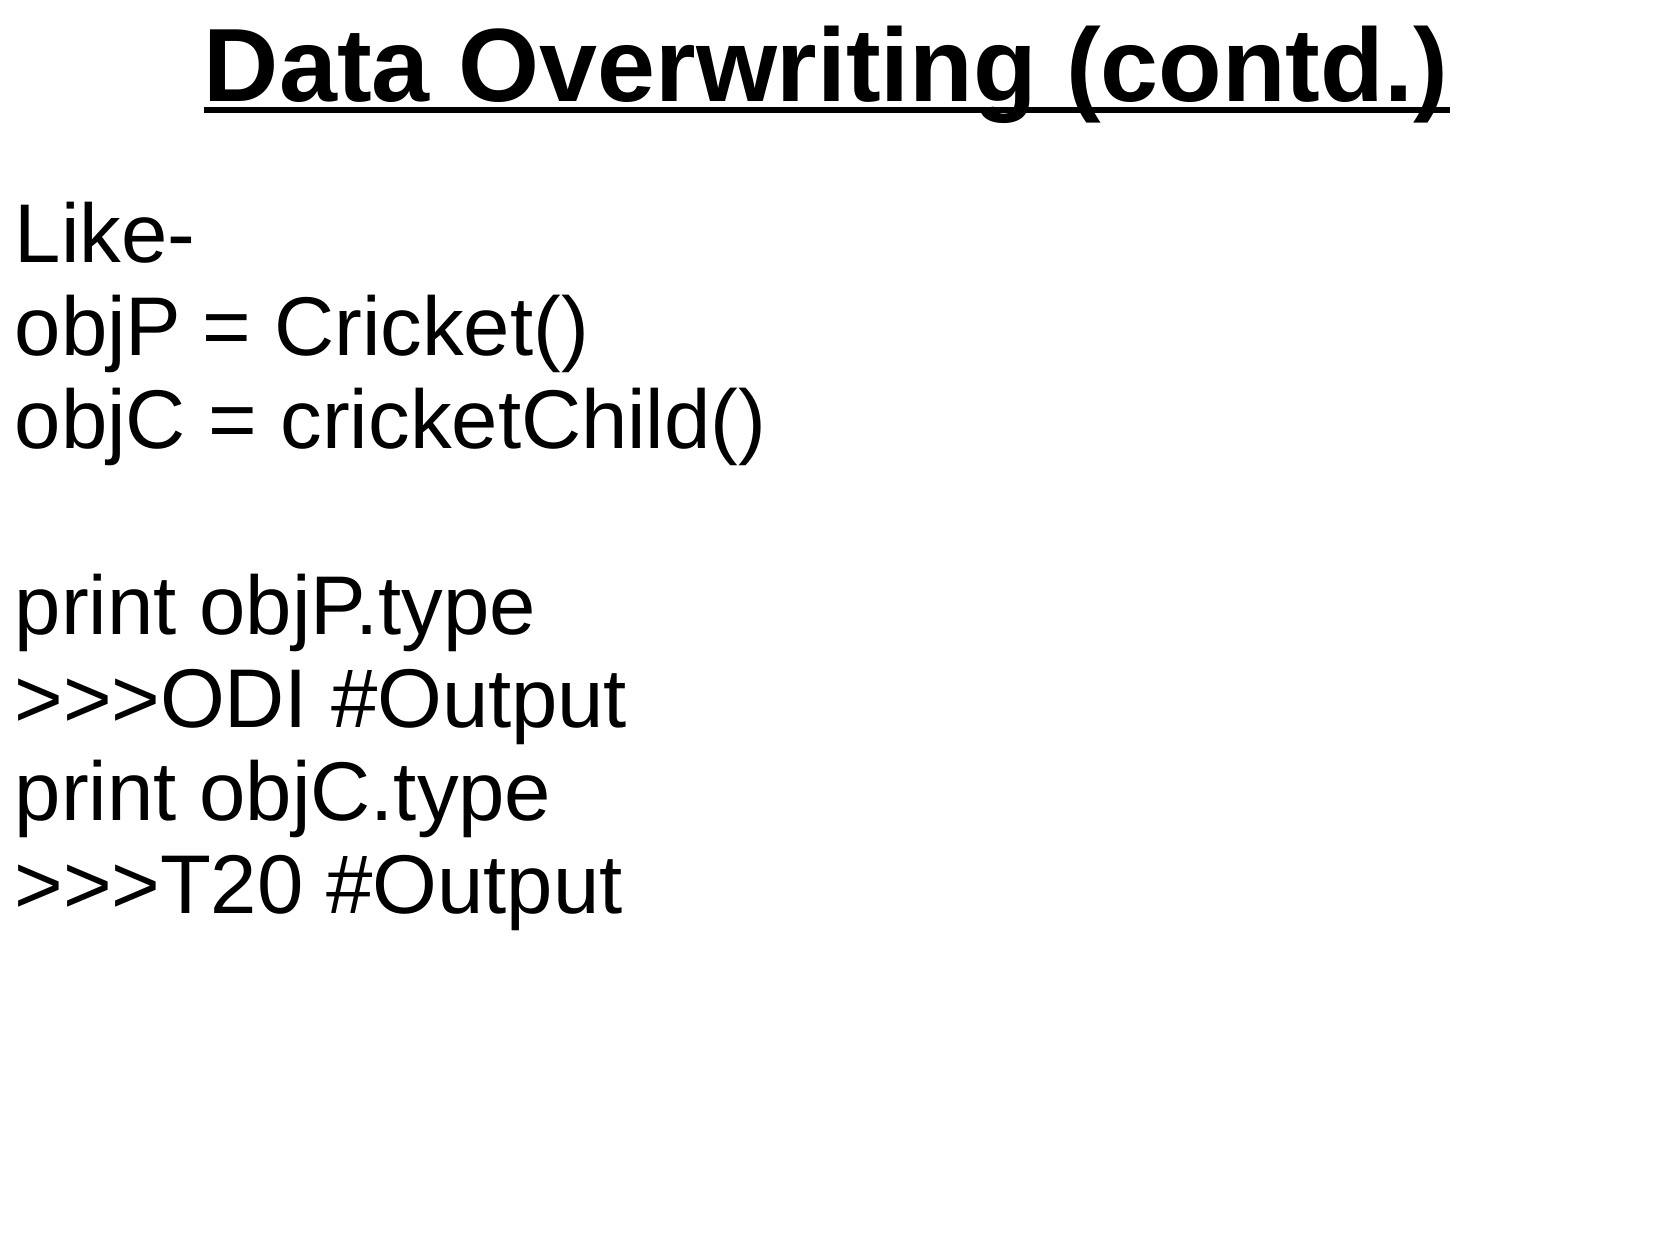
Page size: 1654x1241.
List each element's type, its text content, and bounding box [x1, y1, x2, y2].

text_box Data Overwriting (contd.) [0, 0, 1654, 150]
text_box [495, 615, 525, 686]
text_box Like- objP = Cricket() objC = cricketChild() print objP.type >>>ODI #Output print objC.type >>>T20 #Output [0, 180, 1654, 1124]
